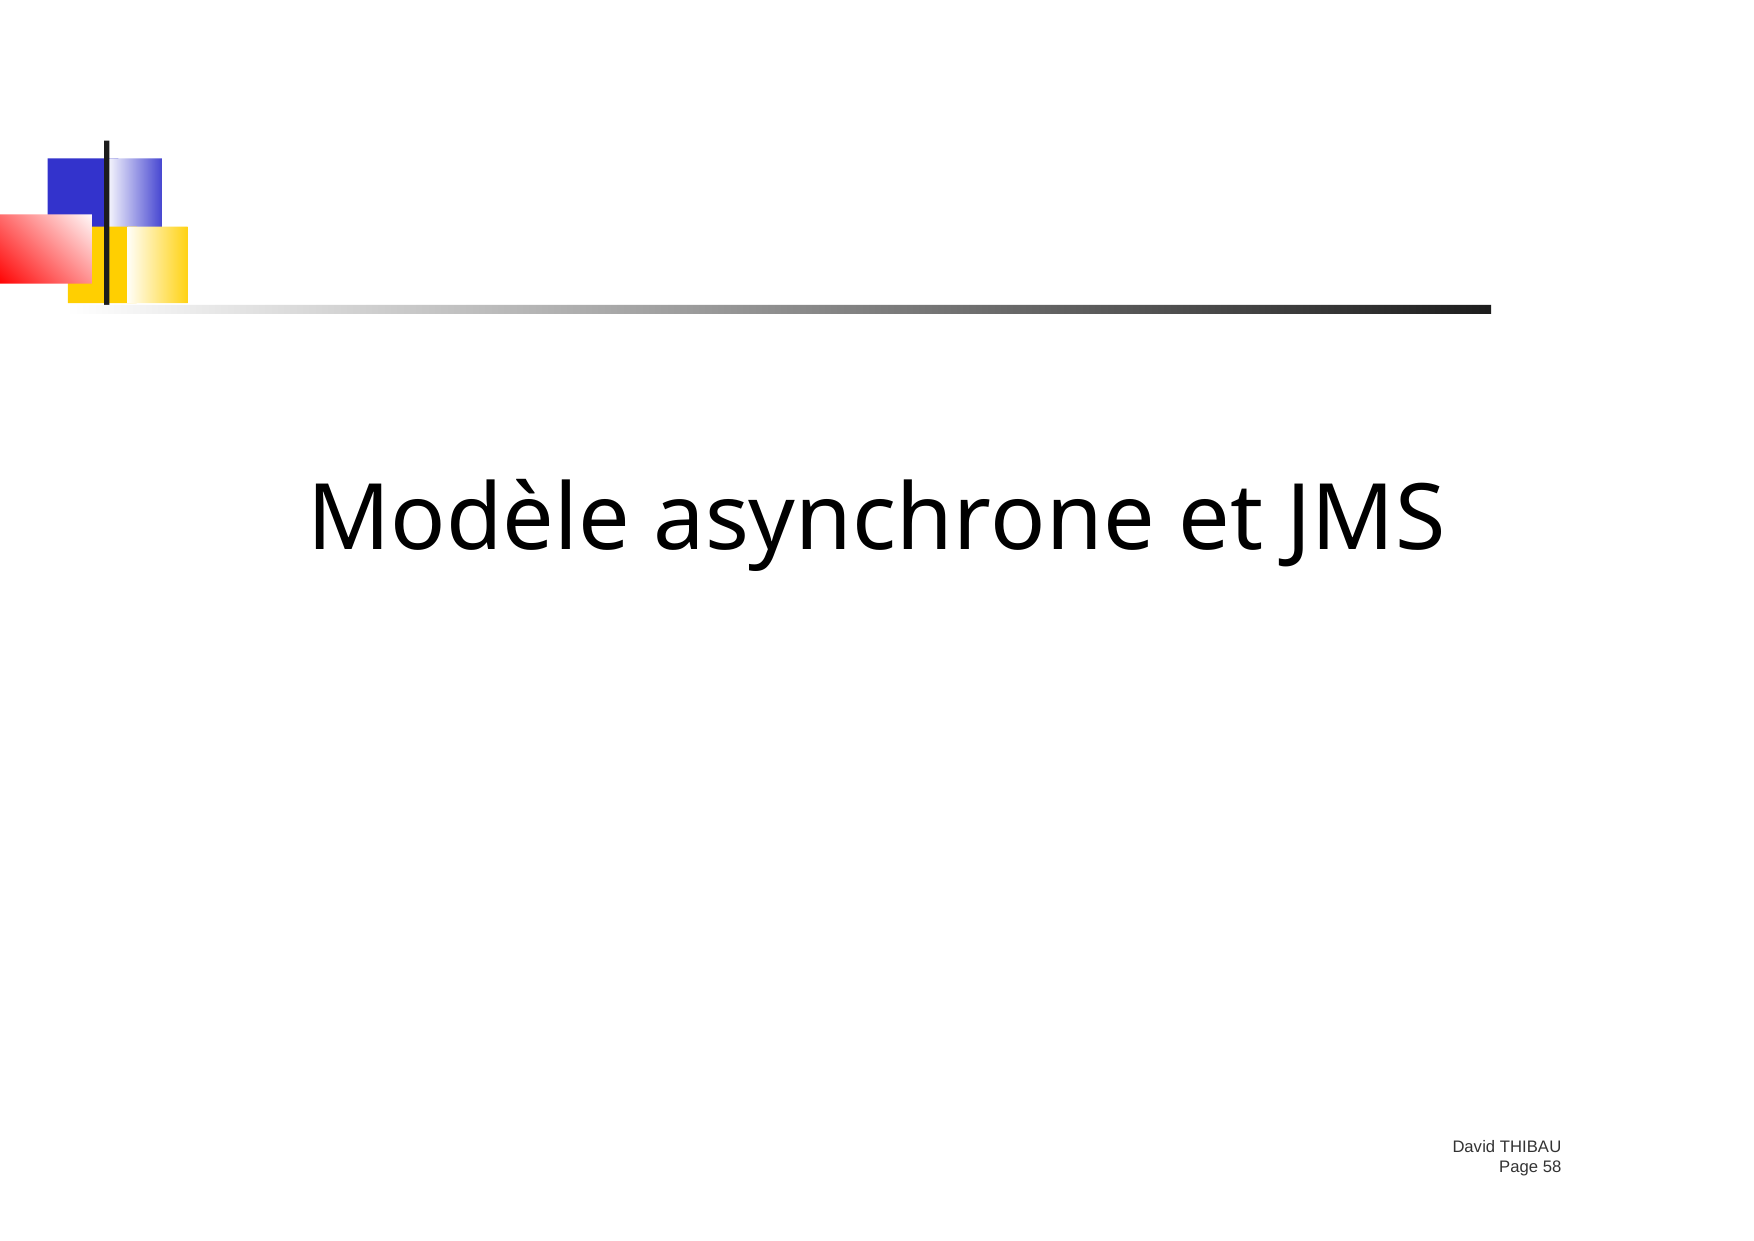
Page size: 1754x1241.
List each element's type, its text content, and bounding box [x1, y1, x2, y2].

title Modèle asynchrone et JMS [131, 385, 1623, 652]
